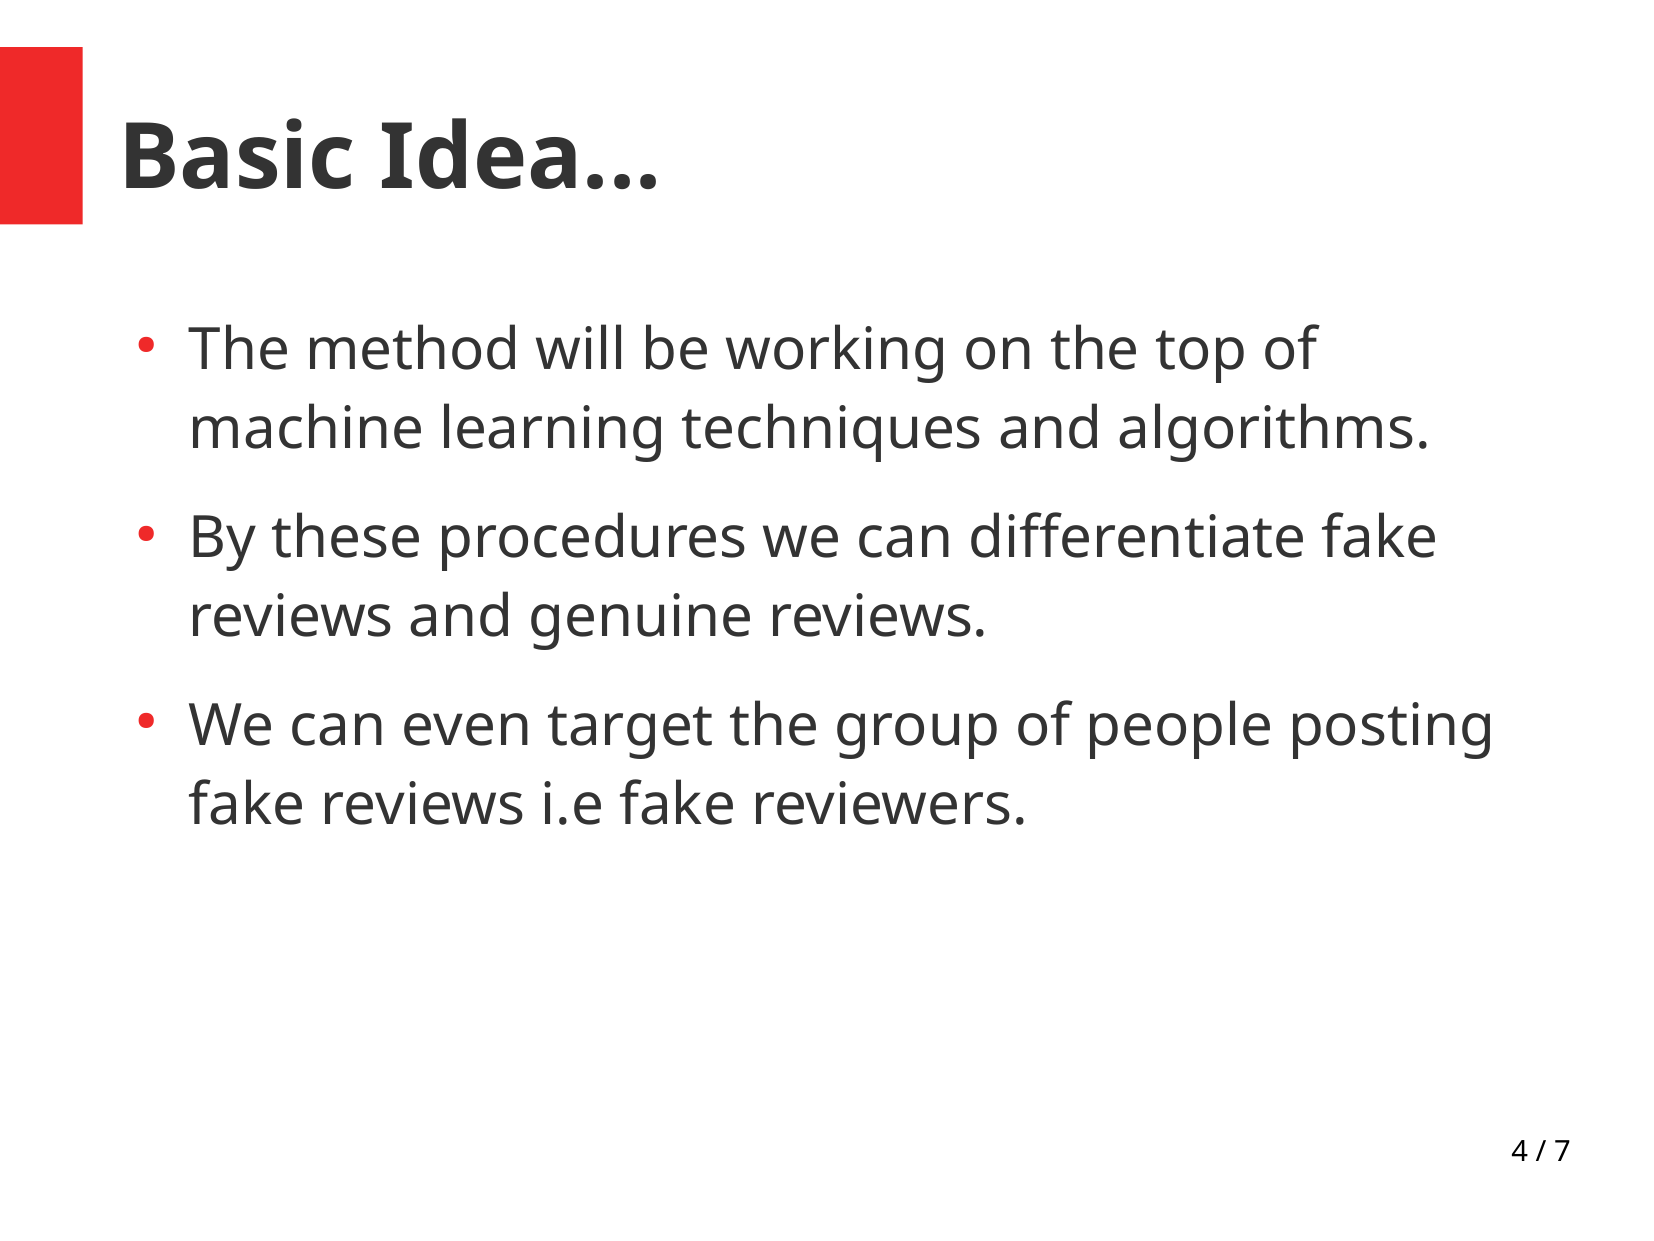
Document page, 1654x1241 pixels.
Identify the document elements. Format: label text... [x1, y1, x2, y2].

title Basic Idea... [118, 49, 1571, 257]
list The method will be working on the top of machine learning techniques and algorithms. By these procedures we can differentiate fake reviews and genuine reviews. We can even target the group of people posting fake reviews i.e fake reviewers. [118, 307, 1536, 1027]
